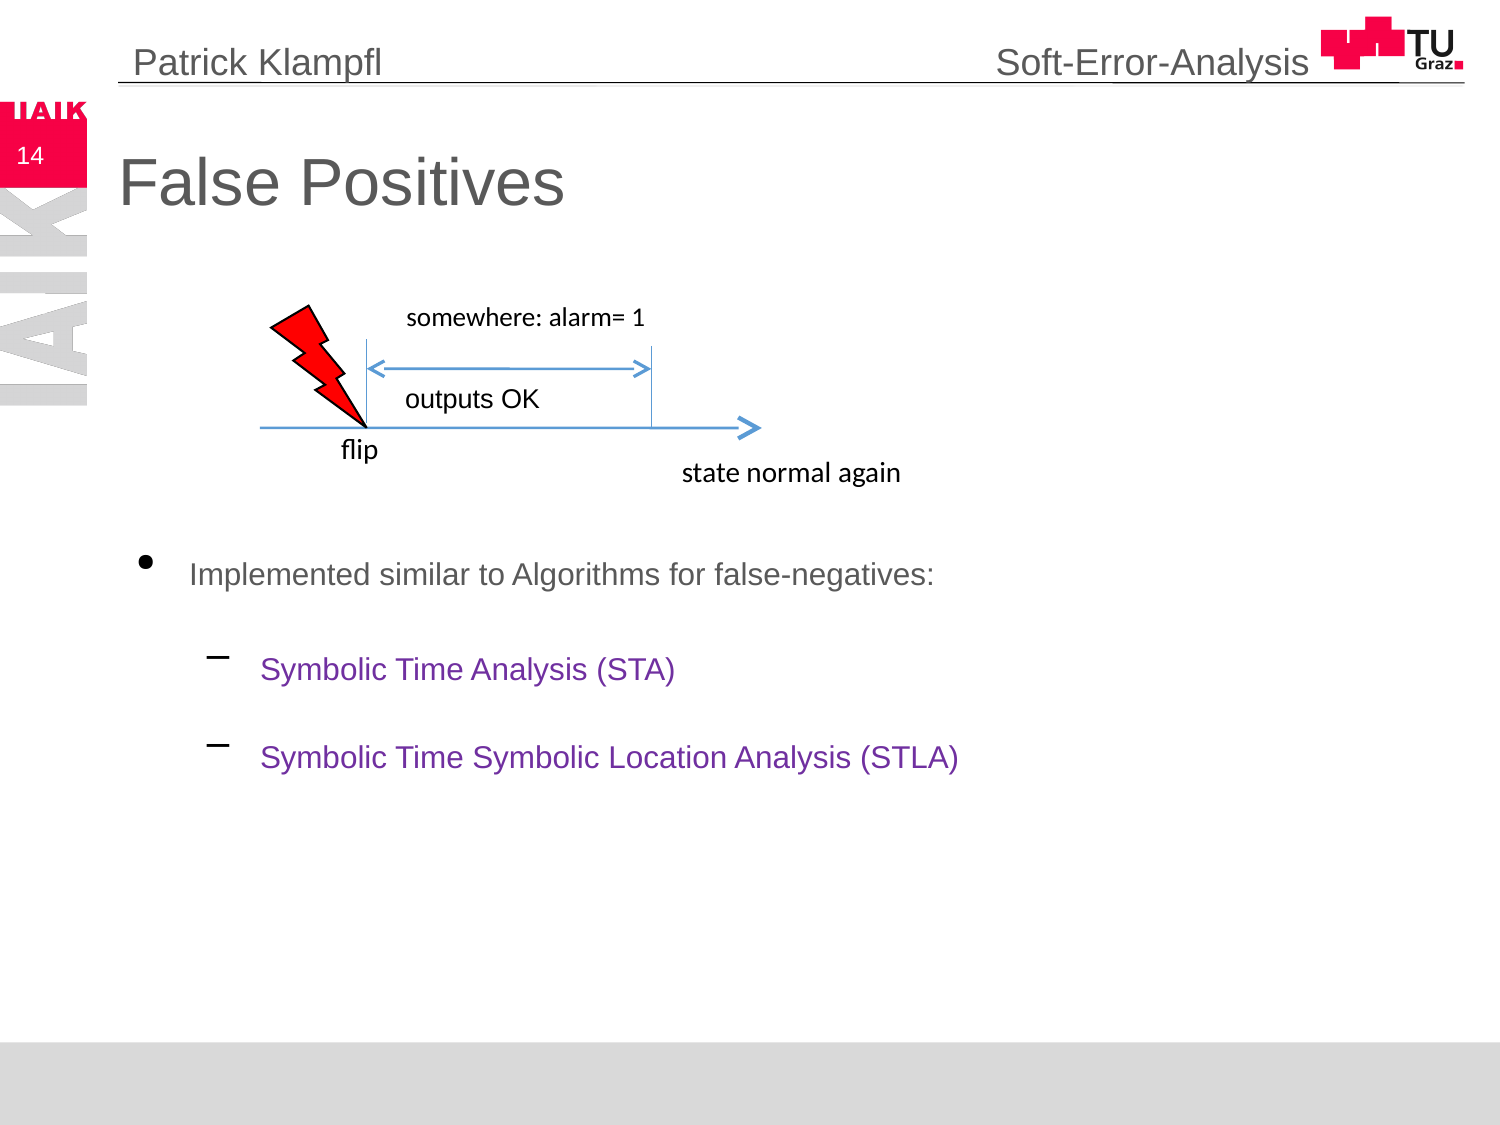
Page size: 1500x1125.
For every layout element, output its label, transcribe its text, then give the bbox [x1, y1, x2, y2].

text_box somewhere: alarm= 1 [378, 259, 674, 385]
picture [1318, 12, 1466, 73]
list Implemented similar to Algorithms for false-negatives: Symbolic Time Analysis (STA) Symbolic Time Symbolic Location Analysis (STLA) [118, 248, 1469, 1038]
text_box flip [326, 422, 491, 473]
picture [0, 1, 87, 406]
text_box state normal again [566, 446, 1017, 497]
text_box [271, 305, 364, 422]
text_box outputs OK [390, 376, 652, 422]
title False Positives [118, 138, 1469, 237]
slide_number <number> [1, 124, 84, 185]
